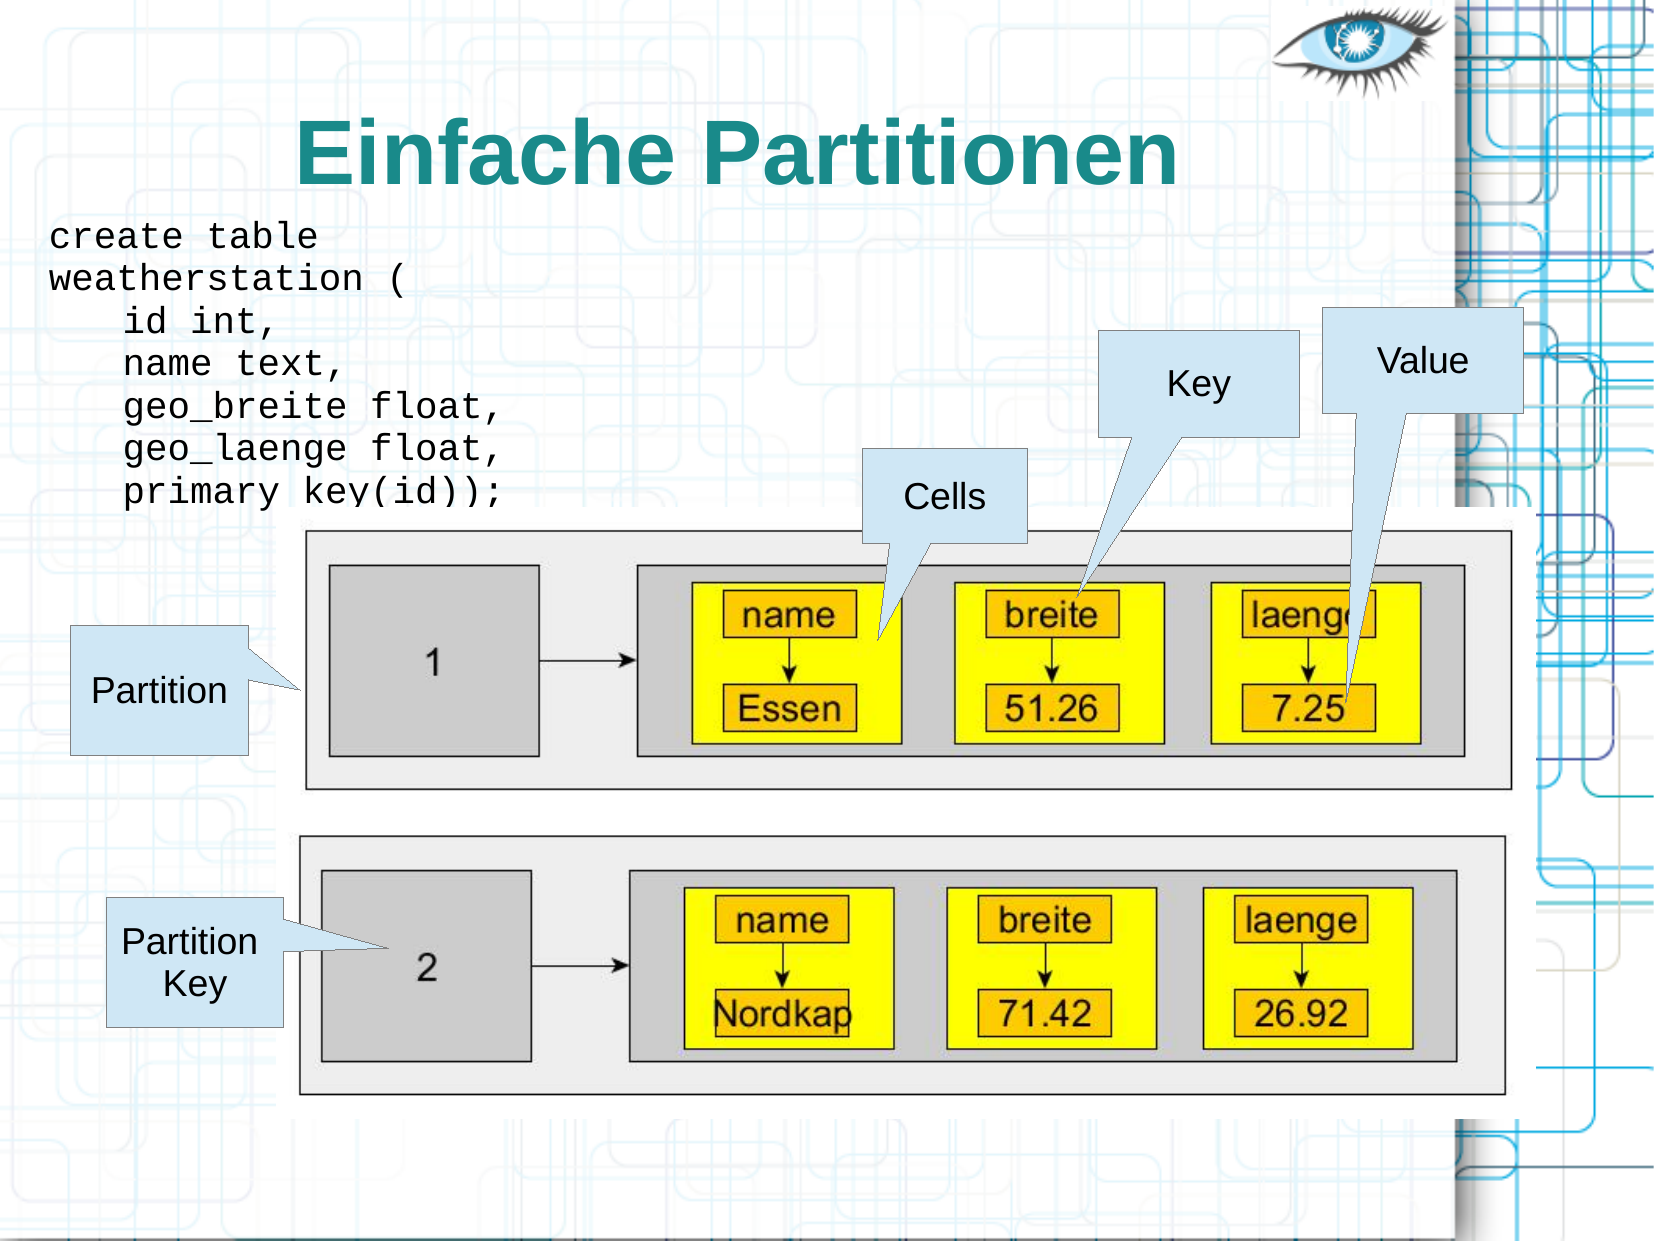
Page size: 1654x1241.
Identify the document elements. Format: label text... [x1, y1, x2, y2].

text_box Cells [862, 448, 1028, 641]
picture [0, 0, 1654, 1241]
text_box Partition [70, 625, 301, 756]
title Einfache Partitionen [59, 49, 1418, 257]
text_box create table weatherstation ( id int, name text, geo_breite float, geo_laenge float, primary key(id)); [34, 209, 536, 503]
text_box Partition Key [106, 897, 389, 1028]
text_box Value [1322, 307, 1524, 703]
text_box Key [1076, 330, 1300, 598]
